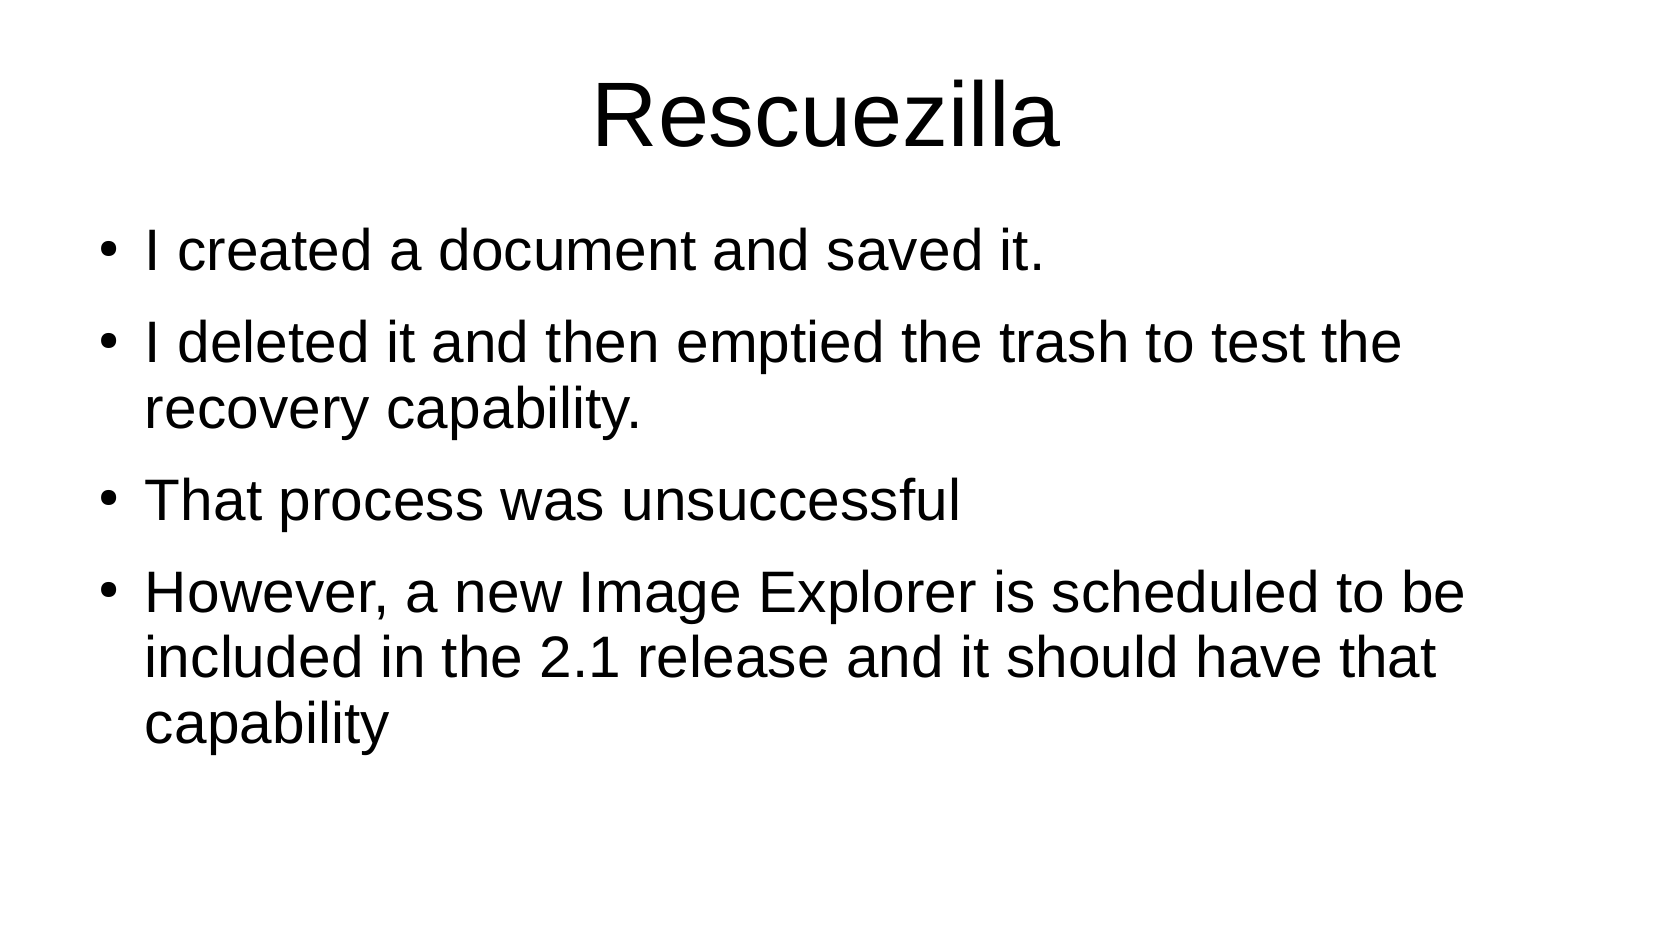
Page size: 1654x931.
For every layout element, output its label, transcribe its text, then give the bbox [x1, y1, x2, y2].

list I created a document and saved it. I deleted it and then emptied the trash to test the recovery capability. That process was unsuccessful However, a new Image Explorer is scheduled to be included in the 2.1 release and it should have that capability [82, 217, 1571, 758]
title Rescuezilla [82, 37, 1571, 193]
